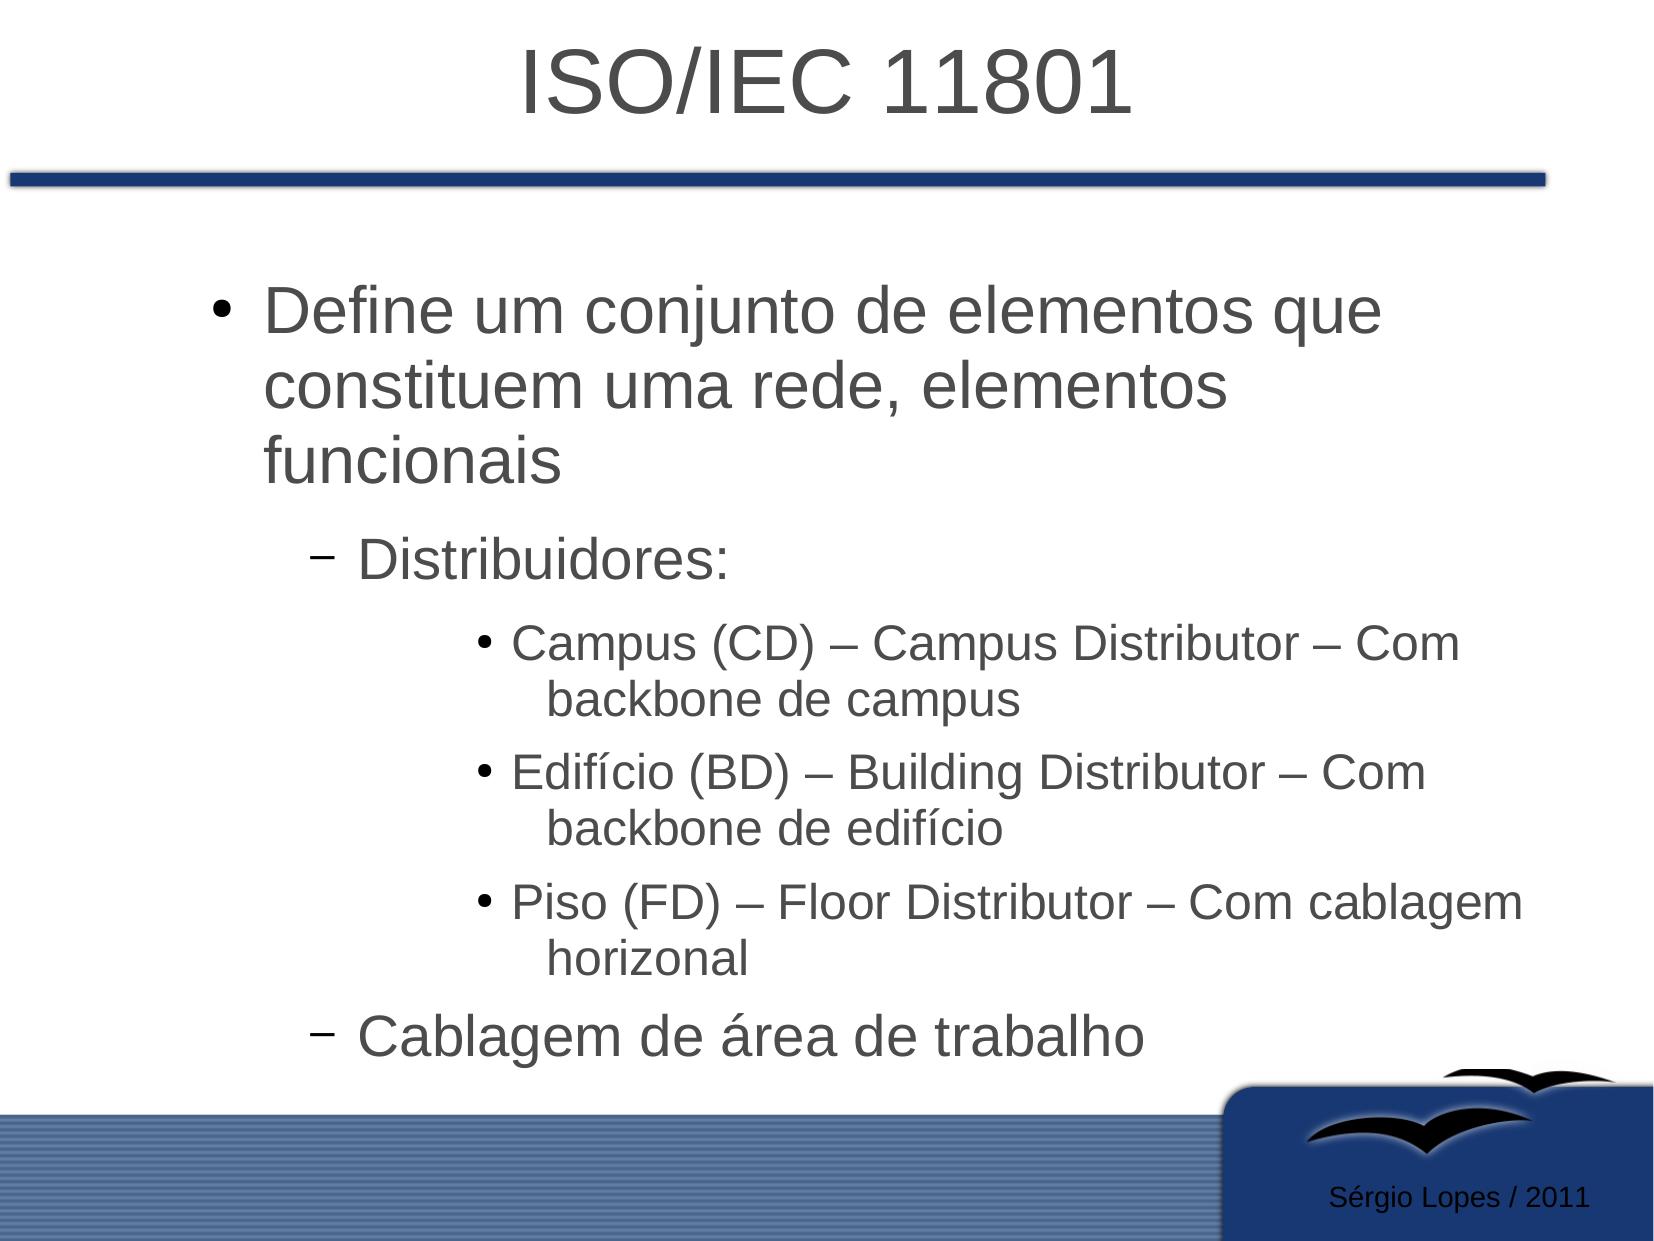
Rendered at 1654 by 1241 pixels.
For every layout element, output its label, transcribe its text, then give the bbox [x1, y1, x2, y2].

picture [0, 0, 1654, 1241]
title ISO/IEC 11801 [121, 0, 1534, 164]
list Define um conjunto de elementos que constituem uma rede, elementos funcionais Distribuidores: Campus (CD) – Campus Distributor – Com backbone de campus Edifício (BD) – Building Distributor – Com backbone de edifício Piso (FD) – Floor Distributor – Com cablagem horizonal Cablagem de área de trabalho [121, 273, 1534, 1068]
text_box Sérgio Lopes / 2011 [1328, 1181, 1588, 1214]
